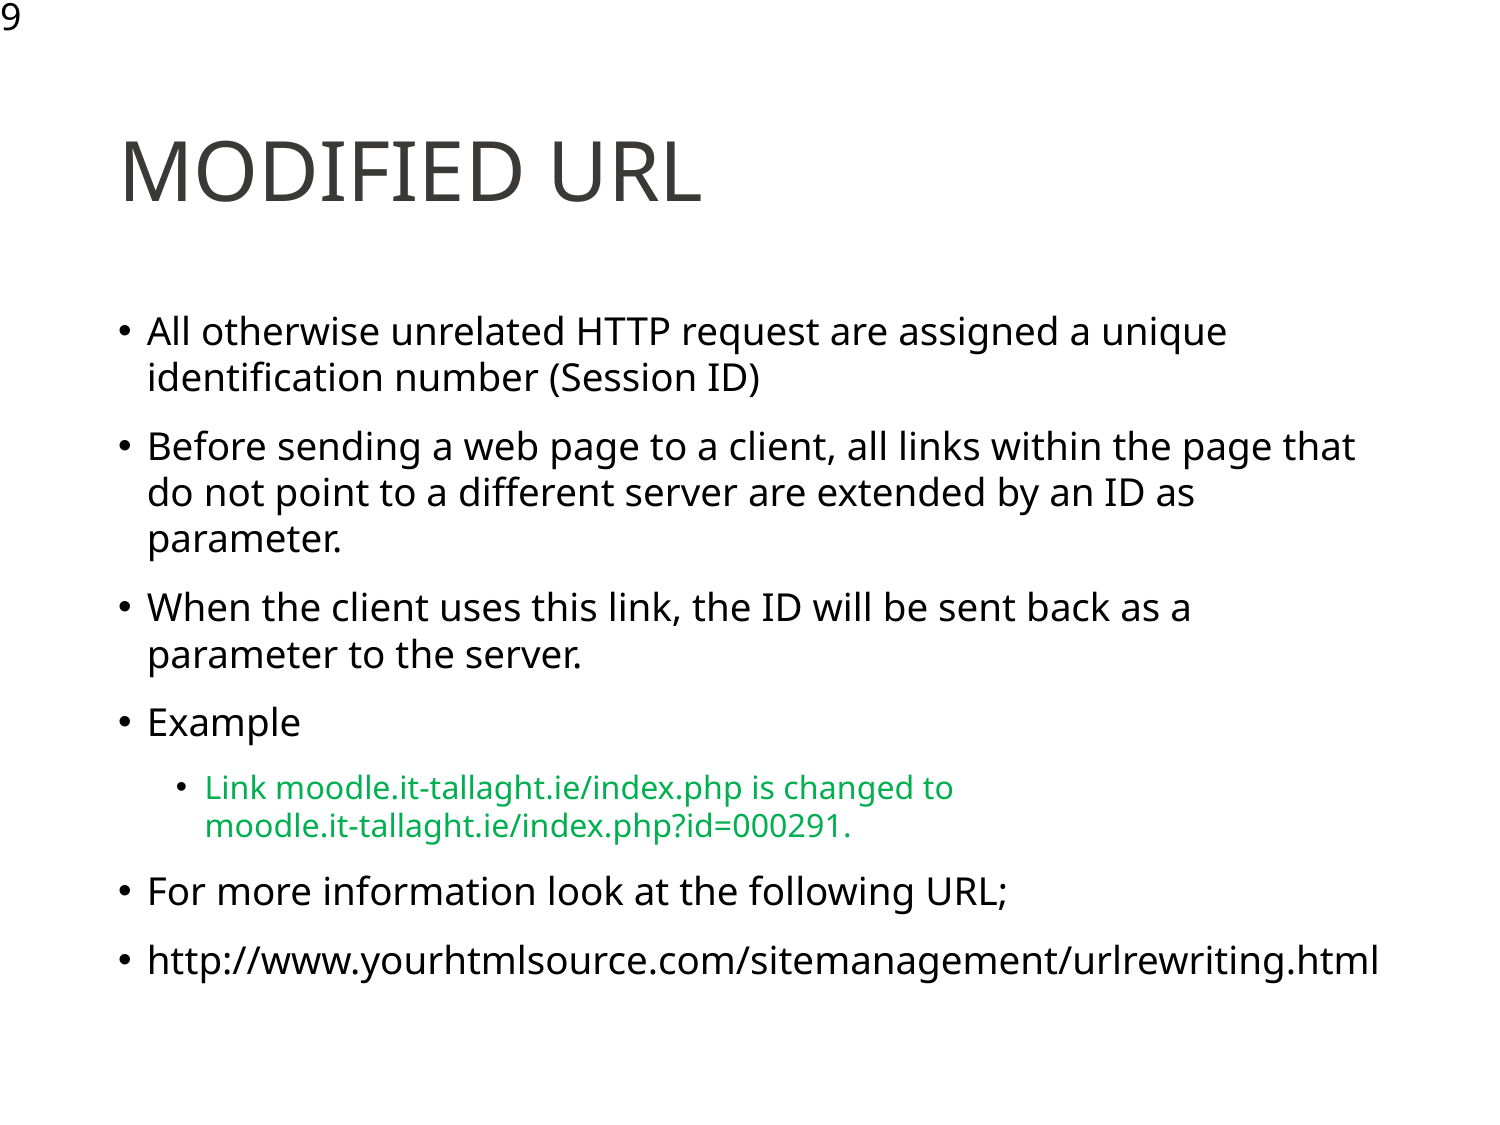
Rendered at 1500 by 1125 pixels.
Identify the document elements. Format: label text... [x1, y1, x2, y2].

list All otherwise unrelated HTTP request are assigned a unique identification number (Session ID) Before sending a web page to a client, all links within the page that do not point to a different server are extended by an ID as parameter. When the client uses this link, the ID will be sent back as a parameter to the server. Example Link moodle.it-tallaght.ie/index.php is changed to moodle.it-tallaght.ie/index.php?id=000291. For more information look at the following URL; http://www.yourhtmlsource.com/sitemanagement/urlrewriting.html [103, 299, 1397, 1014]
title MODIFIED URL [103, 59, 1397, 278]
